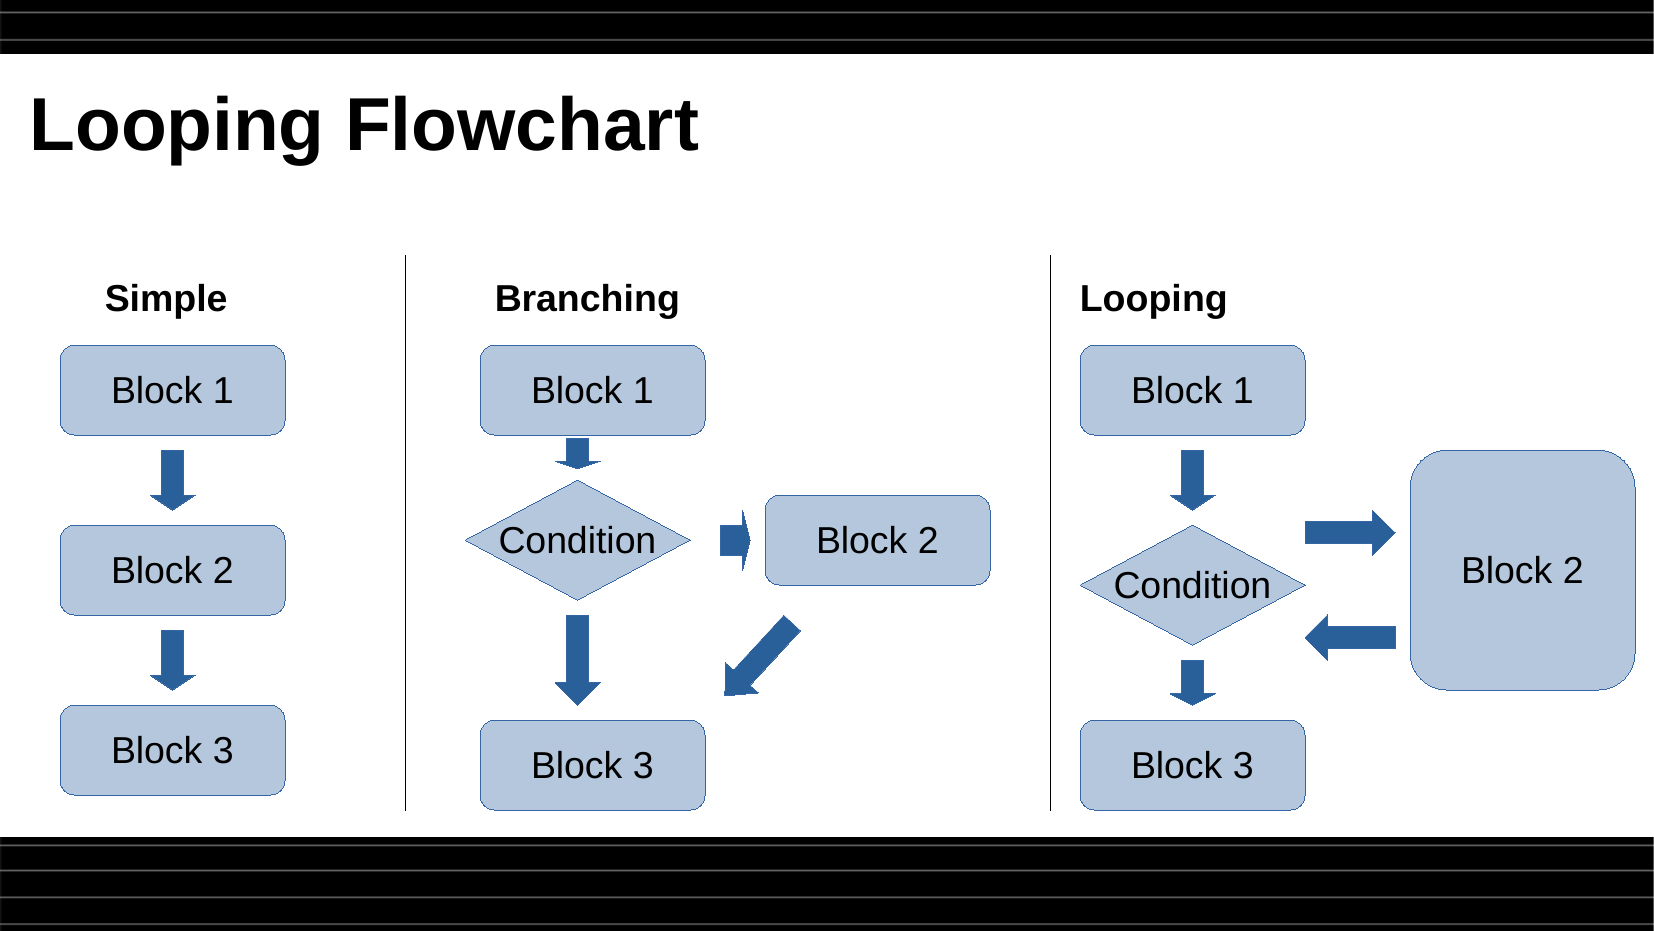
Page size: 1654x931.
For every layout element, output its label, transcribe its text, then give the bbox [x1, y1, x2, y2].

text_box Block 3 [1080, 720, 1306, 811]
text_box [150, 630, 196, 691]
picture [0, 837, 1654, 931]
text_box Block 3 [60, 705, 286, 796]
text_box [150, 450, 196, 511]
text_box Condition [465, 480, 691, 601]
text_box [724, 615, 801, 696]
text_box [720, 510, 751, 571]
text_box Block 1 [60, 345, 286, 436]
text_box Block 3 [480, 720, 706, 811]
text_box [555, 615, 601, 706]
text_box Looping [1065, 270, 1336, 327]
text_box [1170, 450, 1216, 511]
text_box Block 2 [1410, 450, 1636, 691]
text_box Block 2 [765, 495, 991, 586]
text_box [1305, 510, 1396, 556]
text_box Block 2 [60, 525, 286, 616]
text_box [555, 438, 601, 469]
text_box Simple [90, 270, 361, 327]
text_box Looping Flowchart [15, 75, 1546, 174]
text_box Condition [1080, 525, 1306, 646]
text_box Block 1 [1080, 345, 1306, 436]
picture [0, 0, 1654, 54]
text_box [1305, 614, 1396, 661]
text_box [1170, 660, 1216, 706]
text_box Block 1 [480, 345, 706, 436]
text_box Branching [480, 270, 751, 327]
